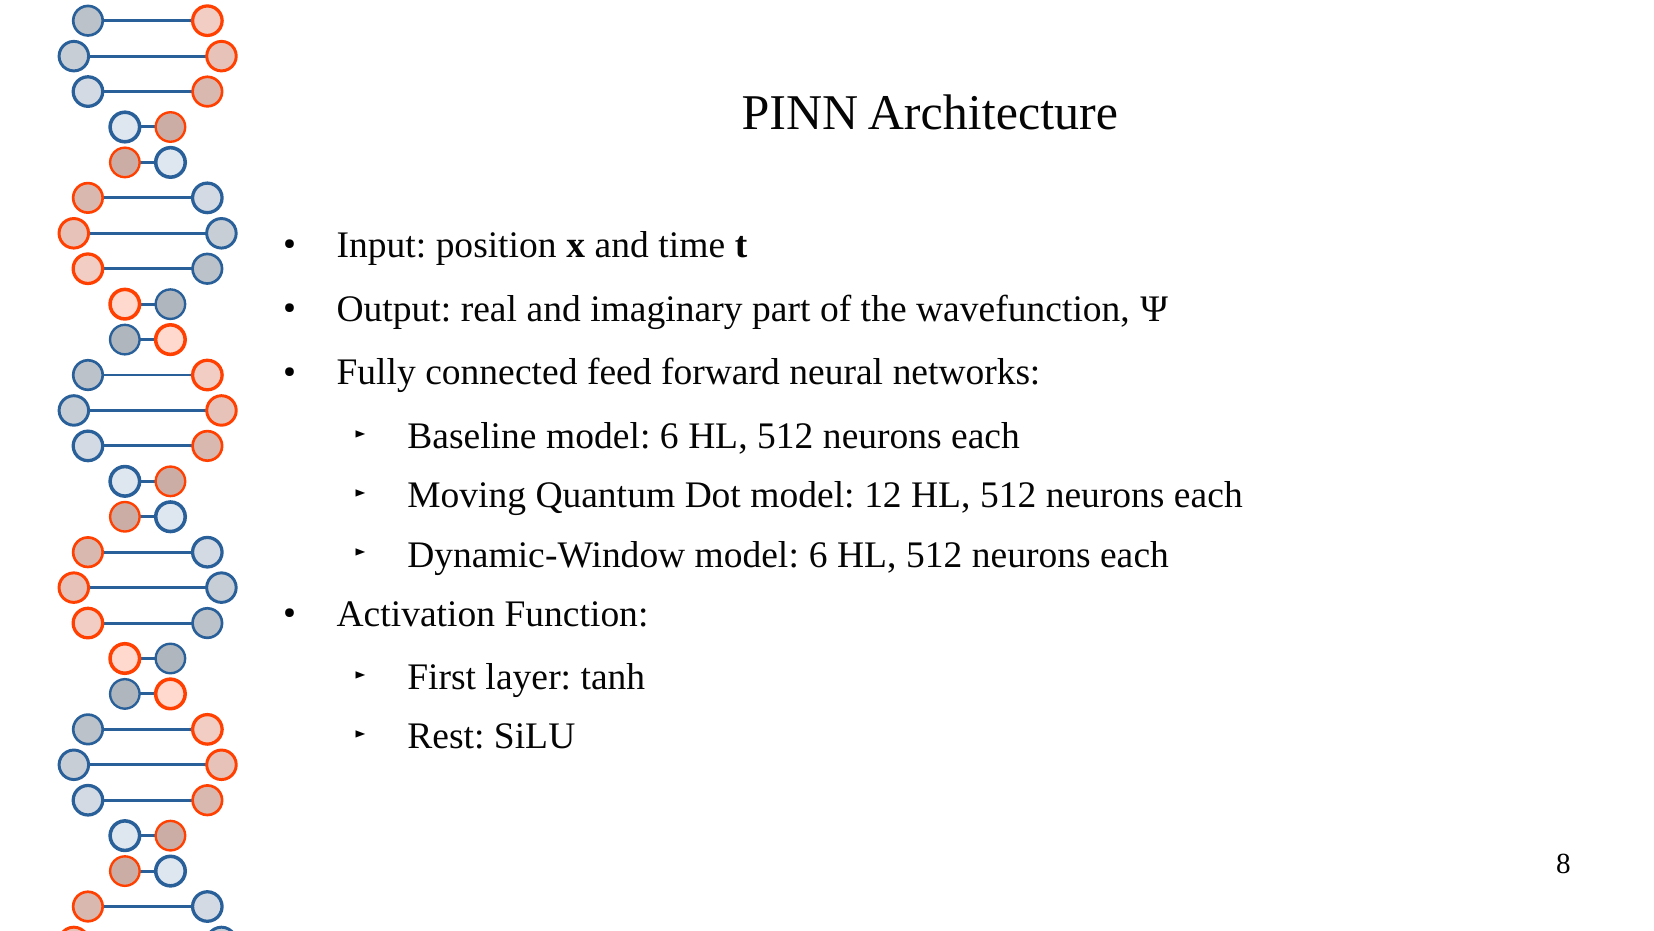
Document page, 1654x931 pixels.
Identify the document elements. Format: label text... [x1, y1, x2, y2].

list Input: position x and time t Output: real and imaginary part of the wavefunction, Ψ Fully connected feed forward neural networks: Baseline model: 6 HL, 512 neurons each Moving Quantum Dot model: 12 HL, 512 neurons each Dynamic-Window model: 6 HL, 512 neurons each Activation Function: First layer: tanh Rest: SiLU [265, 224, 1595, 764]
title PINN Architecture [265, 35, 1595, 189]
